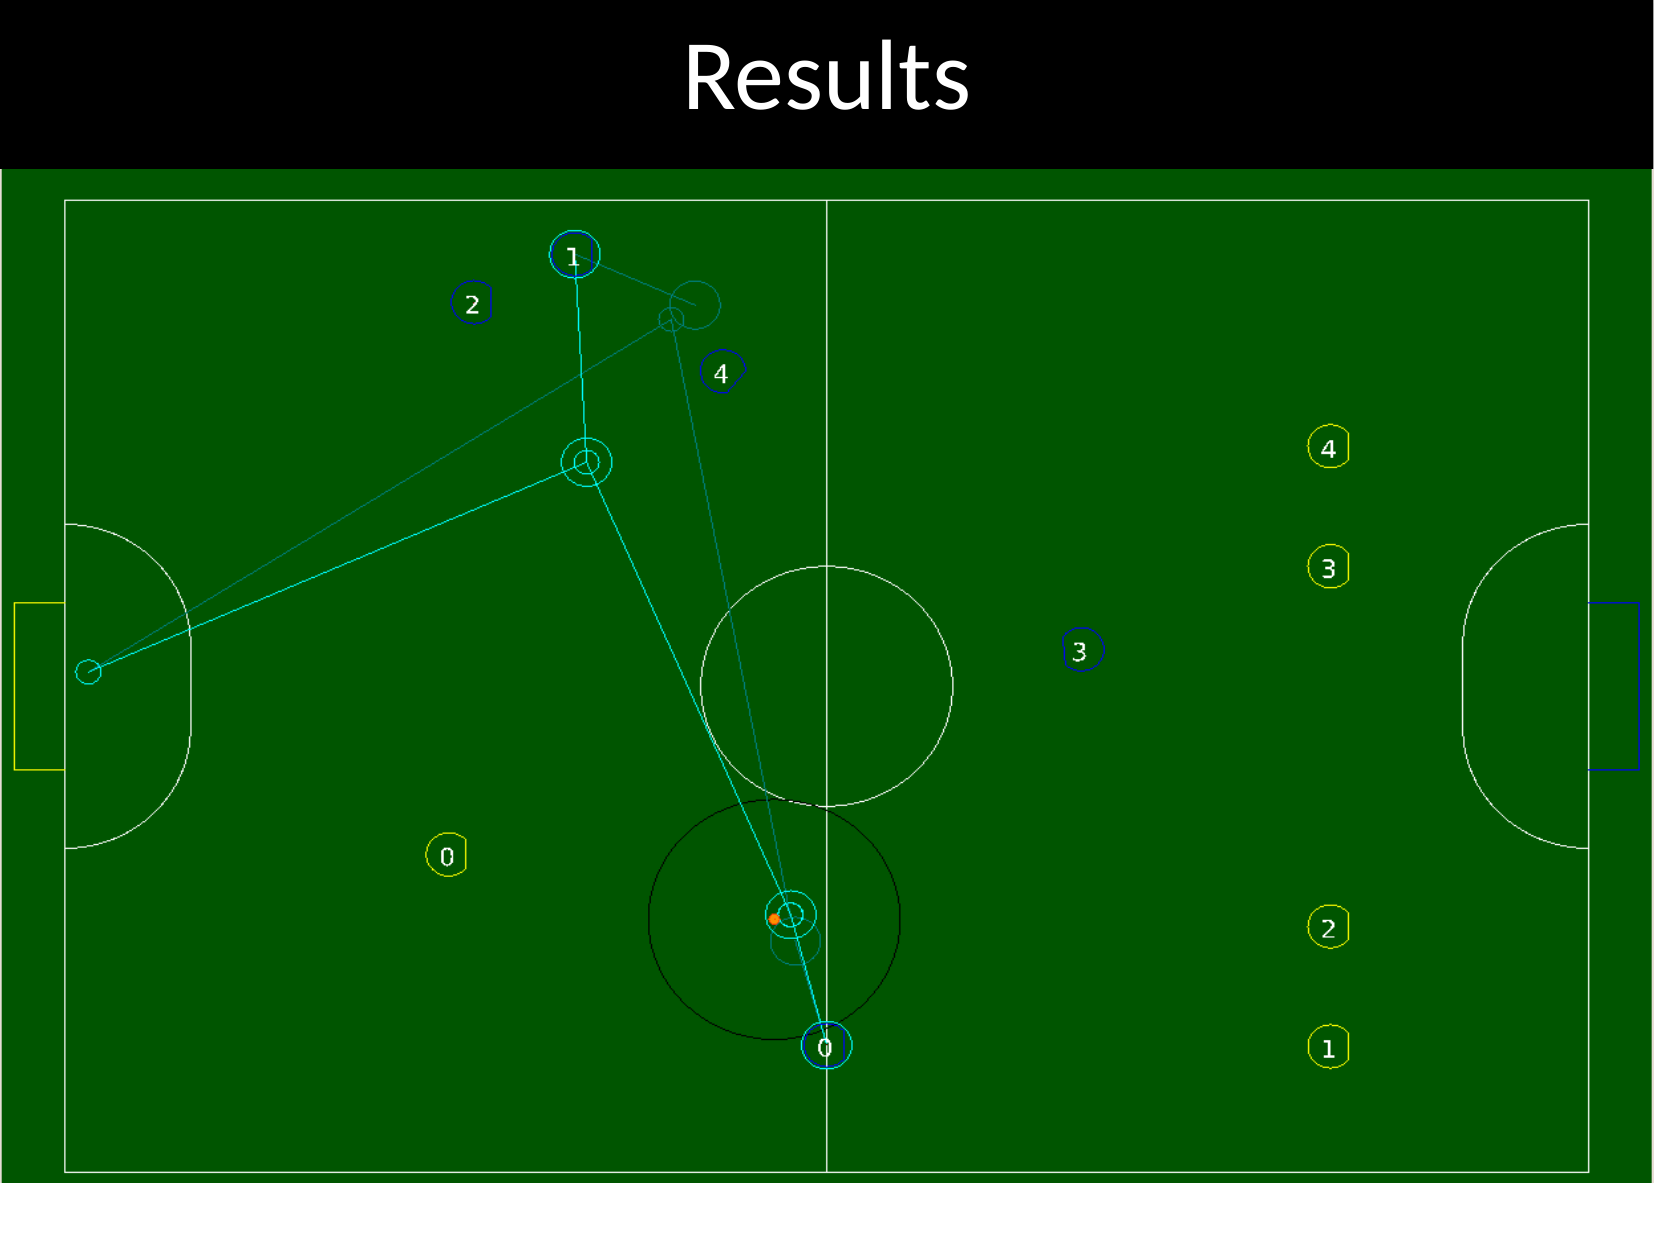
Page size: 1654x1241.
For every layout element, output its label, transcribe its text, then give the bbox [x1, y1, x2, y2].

picture [0, 169, 1654, 1183]
title Results [0, 0, 1654, 169]
